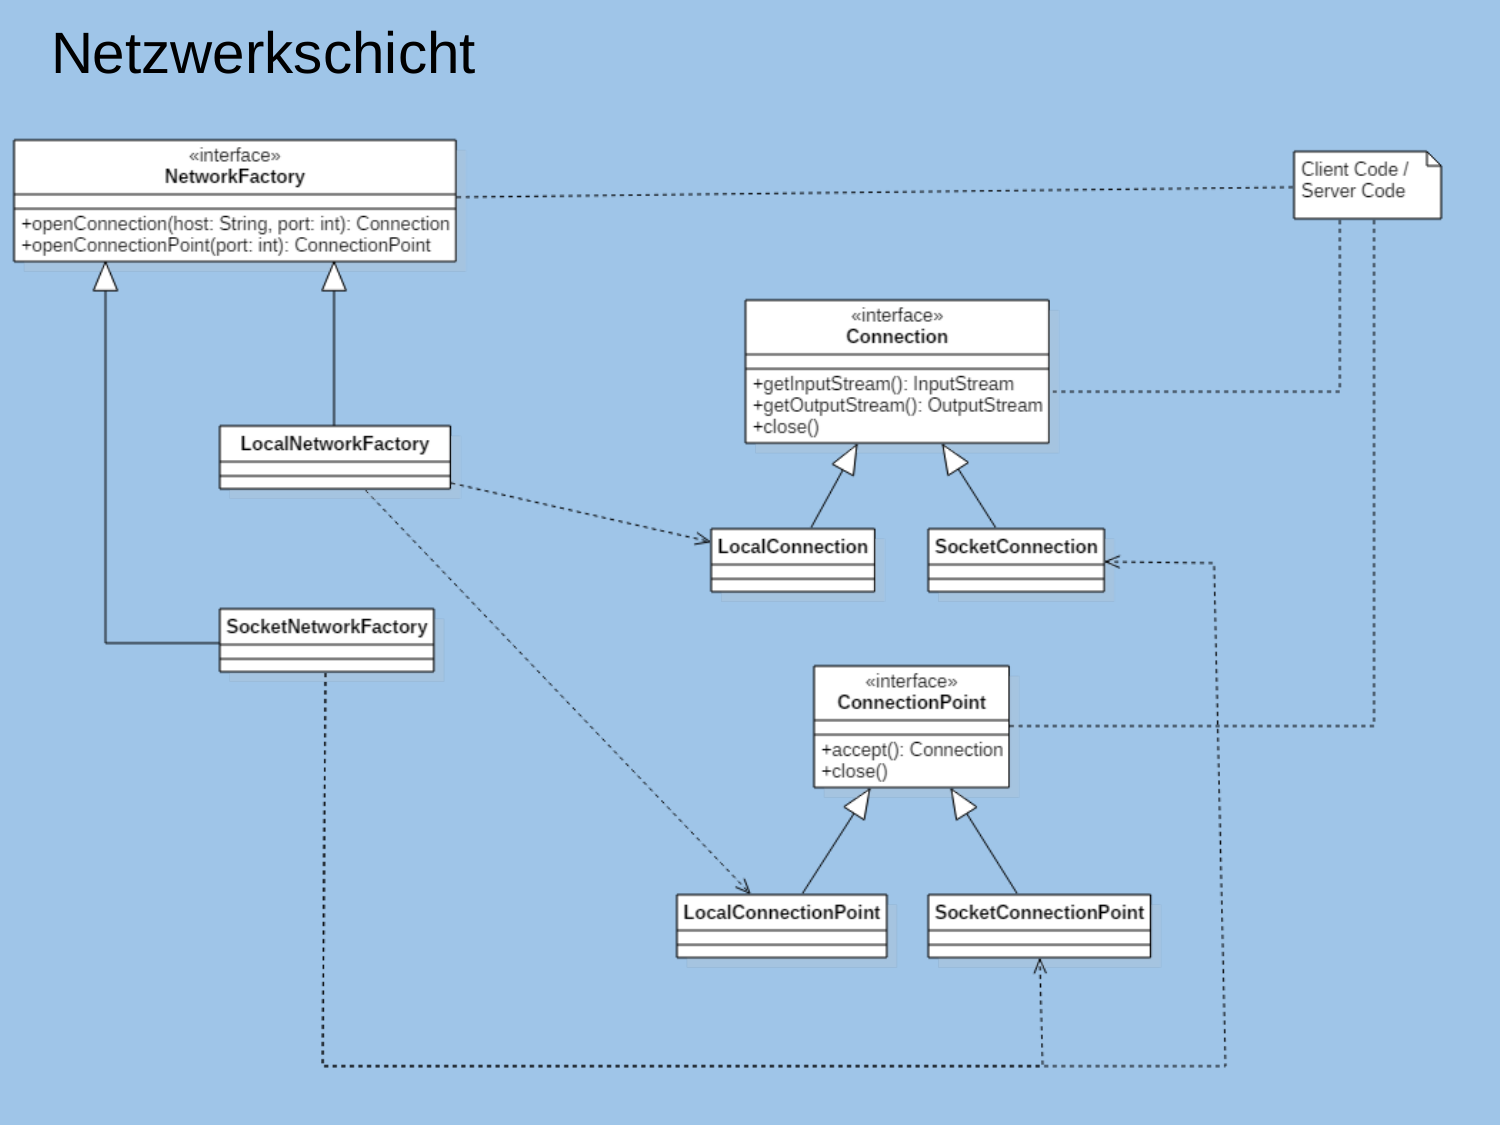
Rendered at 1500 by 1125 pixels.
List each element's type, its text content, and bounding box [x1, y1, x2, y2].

title Netzwerkschicht [36, 0, 1434, 126]
picture [0, 126, 1500, 1125]
